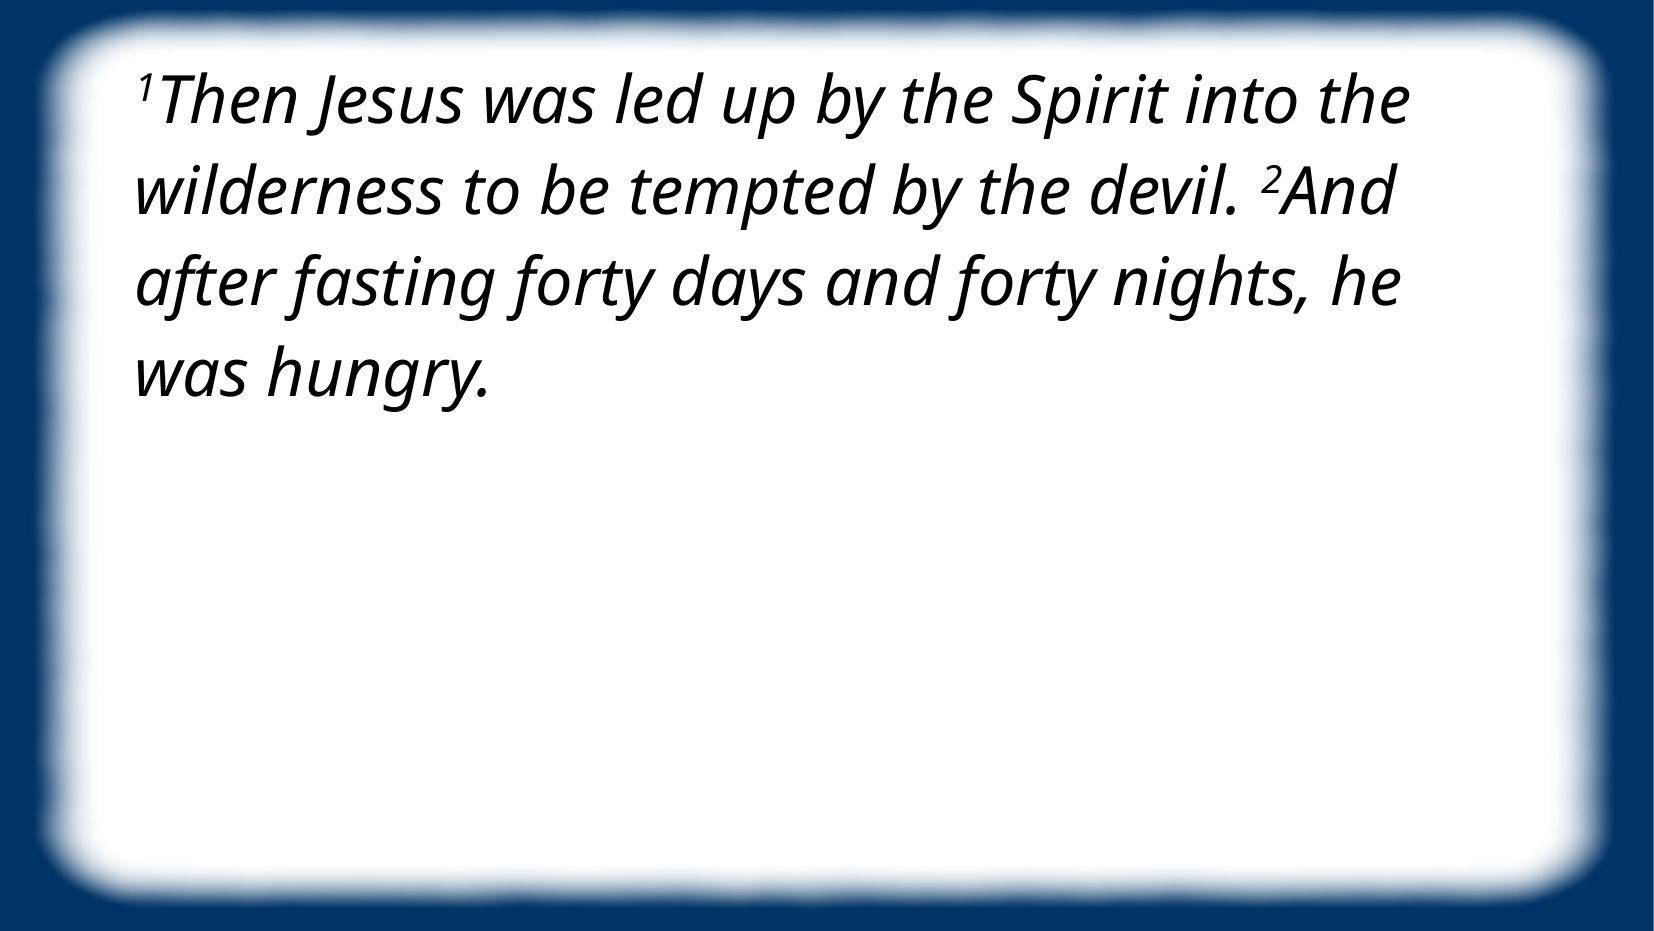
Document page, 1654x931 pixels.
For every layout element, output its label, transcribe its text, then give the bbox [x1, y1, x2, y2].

picture [0, 0, 1654, 931]
text_box 1Then Jesus was led up by the Spirit into the wilderness to be tempted by the devil. 2And after fasting forty days and forty nights, he was hungry. [120, 45, 1546, 415]
